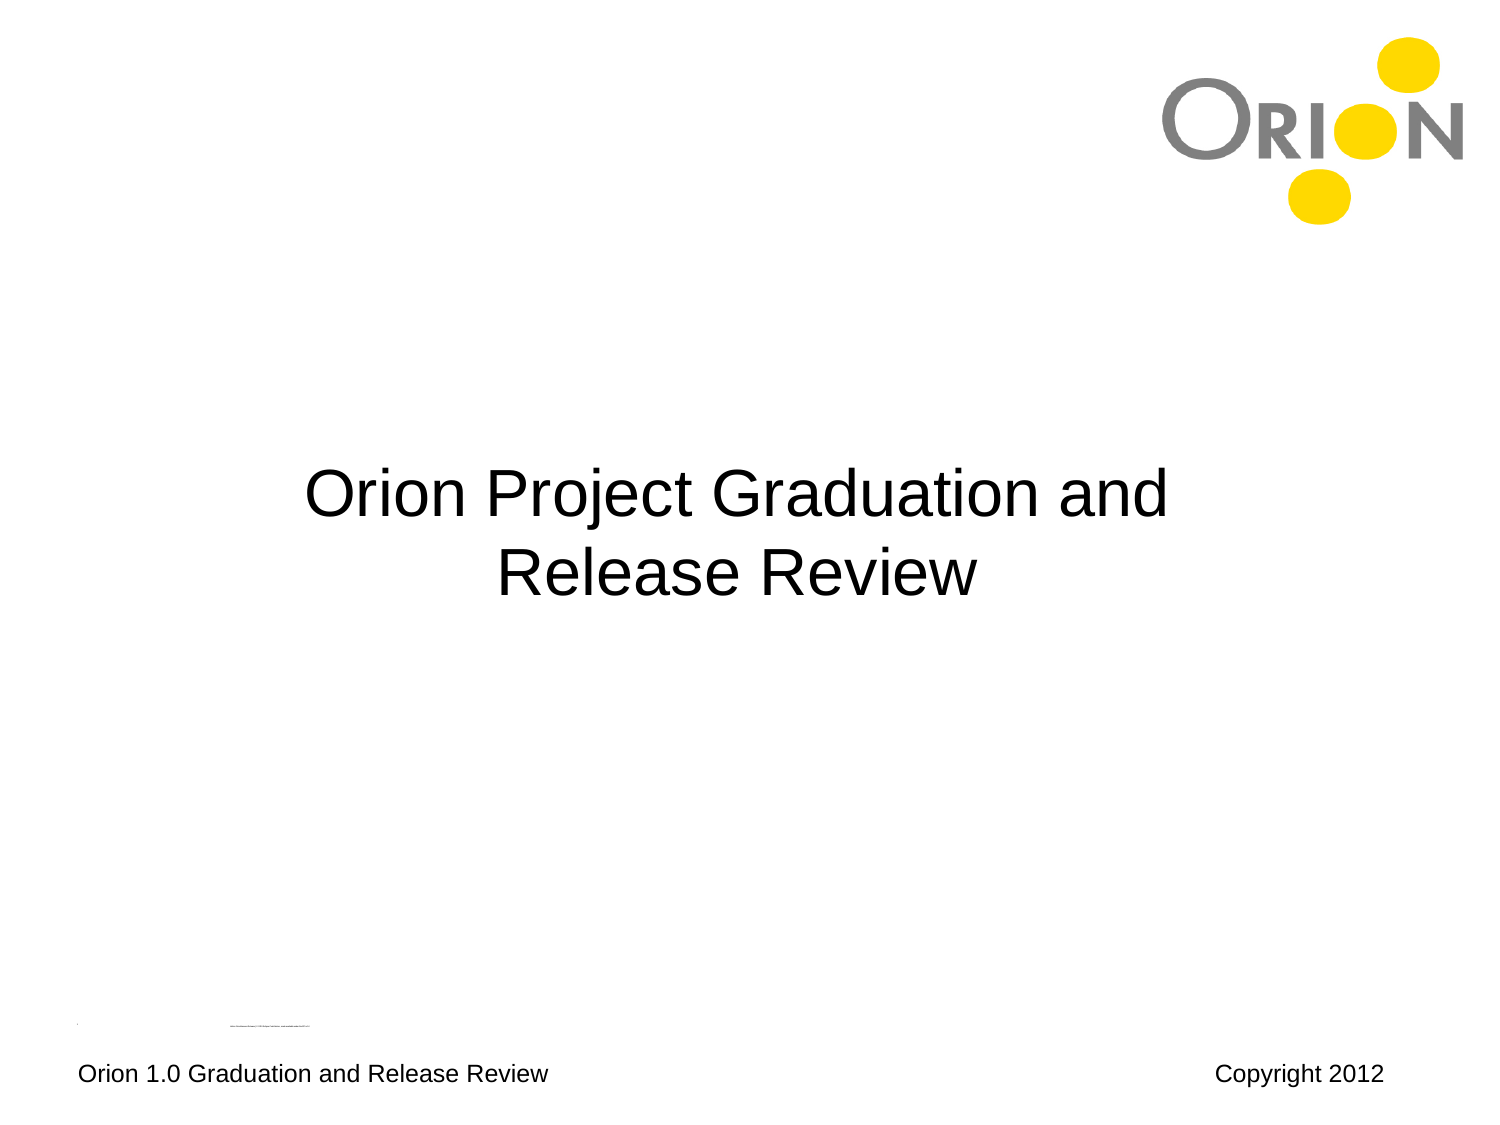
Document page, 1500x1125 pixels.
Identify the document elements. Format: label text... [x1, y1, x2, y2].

subtitle Orion Project Graduation and Release Review [187, 37, 1288, 1022]
picture [1288, 37, 1463, 225]
